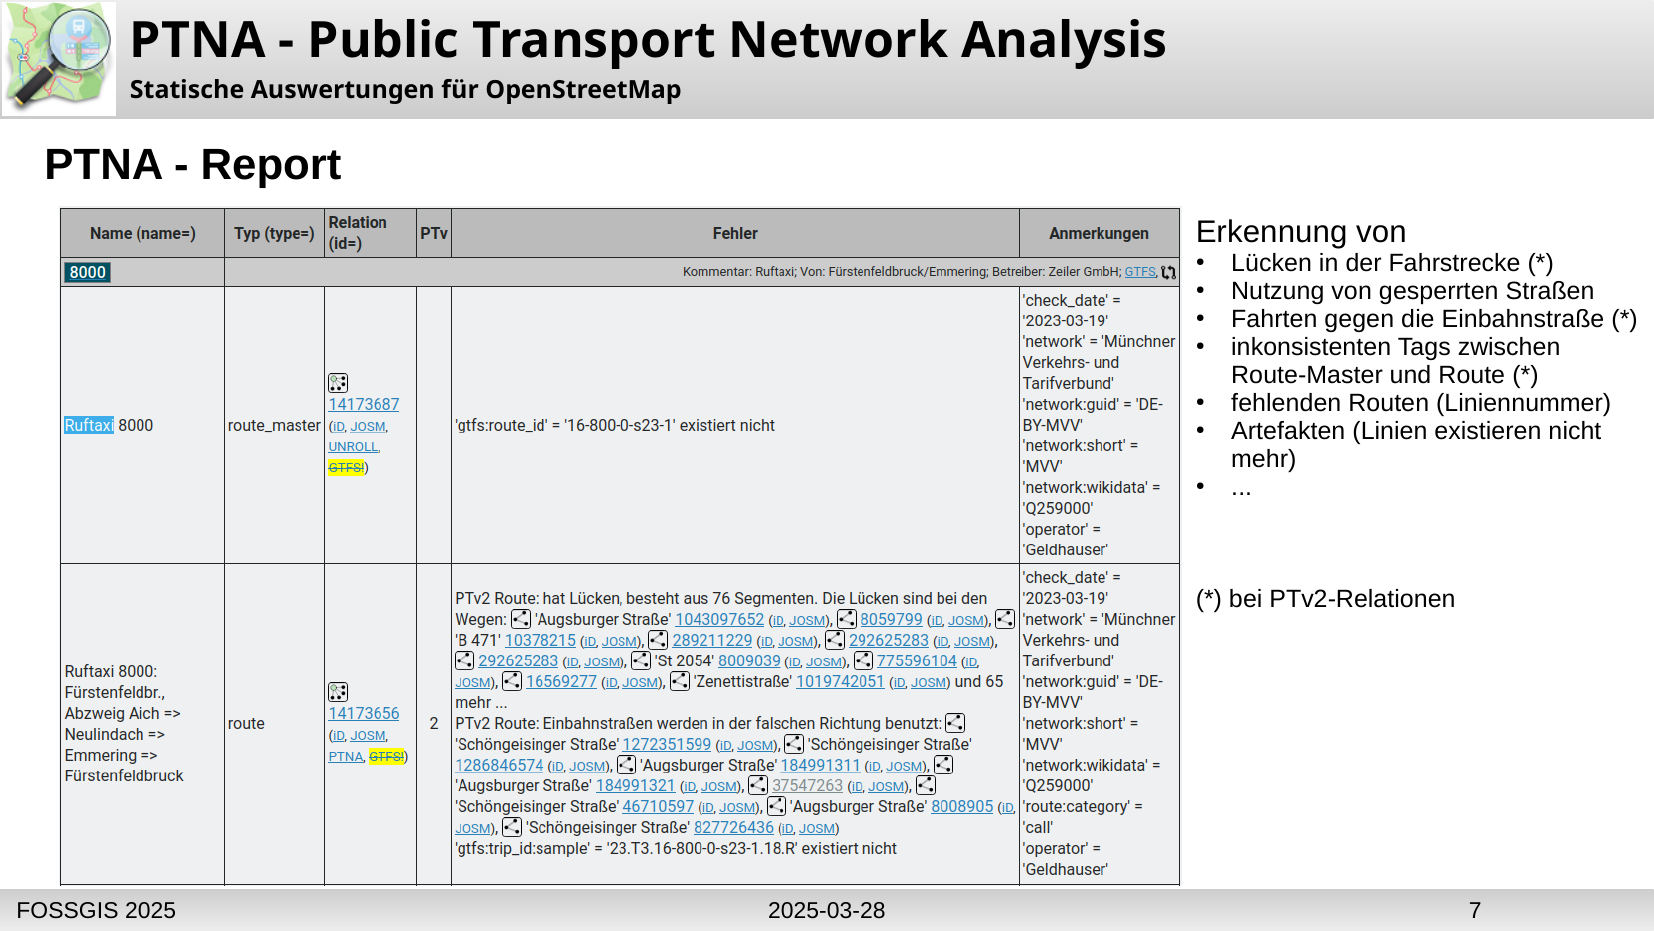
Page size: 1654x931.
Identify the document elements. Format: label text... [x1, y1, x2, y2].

text_box PTNA - Report [29, 132, 621, 197]
text_box Erkennung von Lücken in der Fahrstrecke (*) Nutzung von gesperrten Straßen Fahrten gegen die Einbahnstraße (*) inkonsistenten Tags zwischen Route-Master und Route (*) fehlenden Routen (Liniennummer) Artefakten (Linien existieren nicht mehr) ... (*) bei PTv2-Relationen [1181, 206, 1654, 621]
text_box PTNA - Public Transport Network Analysis [115, 0, 1653, 59]
text_box 2025-03-28 [203, 889, 1453, 931]
text_box Statische Auswertungen für OpenStreetMap [115, 59, 1653, 119]
picture [59, 206, 1182, 886]
text_box FOSSGIS 2025 [1, 888, 203, 931]
text_box [0, 0, 115, 119]
picture [2, 2, 115, 116]
text_box <Foliennummer> [1453, 888, 1654, 931]
